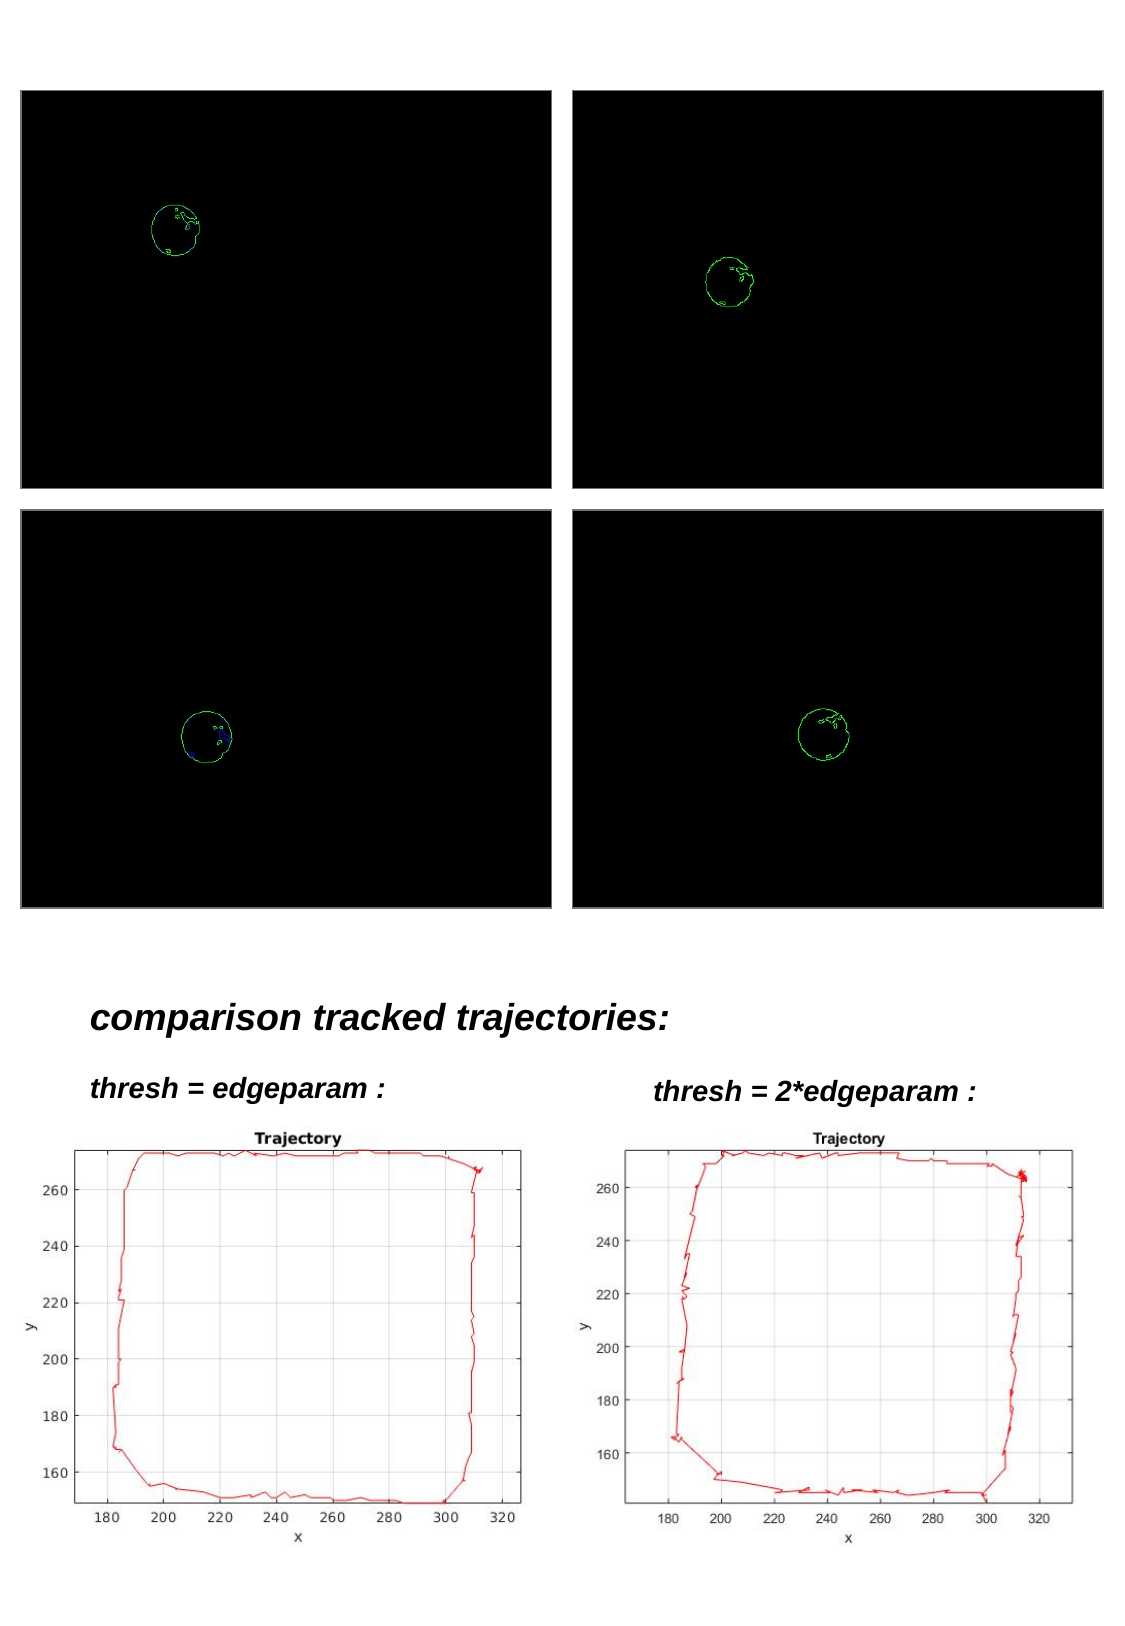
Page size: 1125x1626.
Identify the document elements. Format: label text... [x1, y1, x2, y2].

picture [21, 510, 551, 908]
picture [21, 91, 551, 488]
picture [573, 91, 1102, 488]
text_box thresh = edgeparam : [0, 1057, 551, 1116]
text_box thresh = 2*edgeparam : [563, 1060, 1115, 1119]
picture [573, 510, 1102, 908]
text_box comparison tracked trajectories: [0, 989, 1125, 1048]
picture [0, 1118, 1125, 1551]
